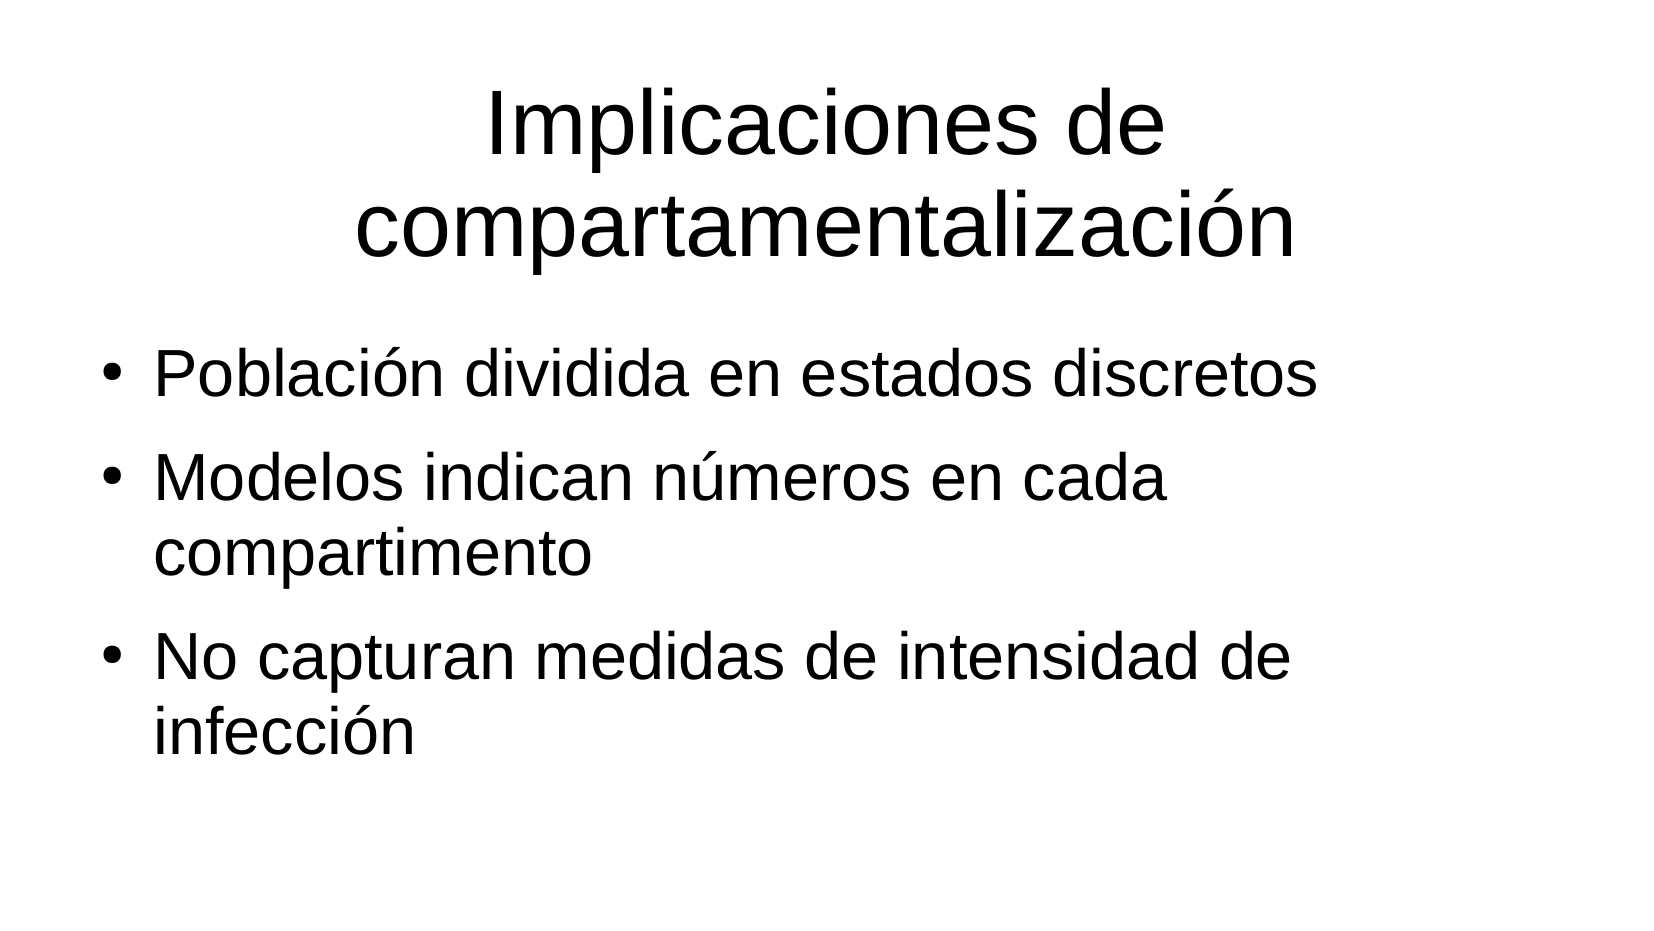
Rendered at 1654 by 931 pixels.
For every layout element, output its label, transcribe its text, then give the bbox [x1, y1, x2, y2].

list Población dividida en estados discretos Modelos indican números en cada compartimento No capturan medidas de intensidad de infección [82, 335, 1571, 876]
title Implicaciones de compartamentalización [82, 71, 1571, 277]
